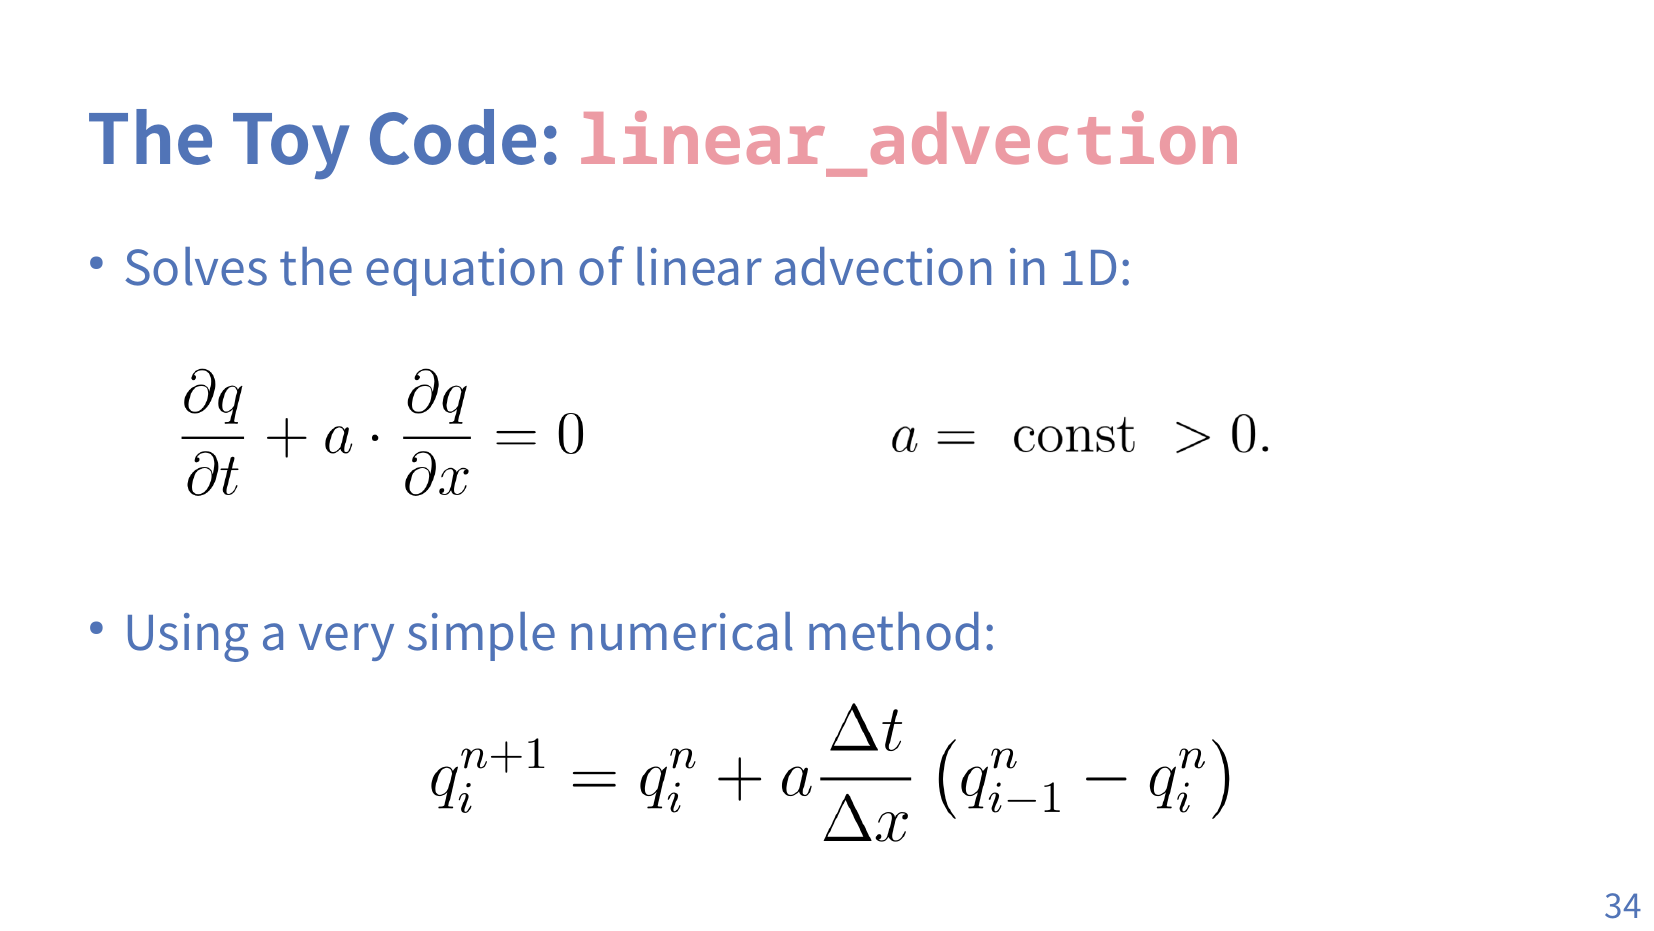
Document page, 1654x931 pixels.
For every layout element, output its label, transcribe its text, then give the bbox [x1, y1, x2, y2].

picture [97, 330, 609, 527]
picture [383, 682, 1270, 875]
picture [879, 371, 1278, 502]
title The Toy Code: linear_advection [87, 93, 1563, 176]
list Solves the equation of linear advection in 1D: Using a very simple numerical method: [87, 229, 1553, 840]
